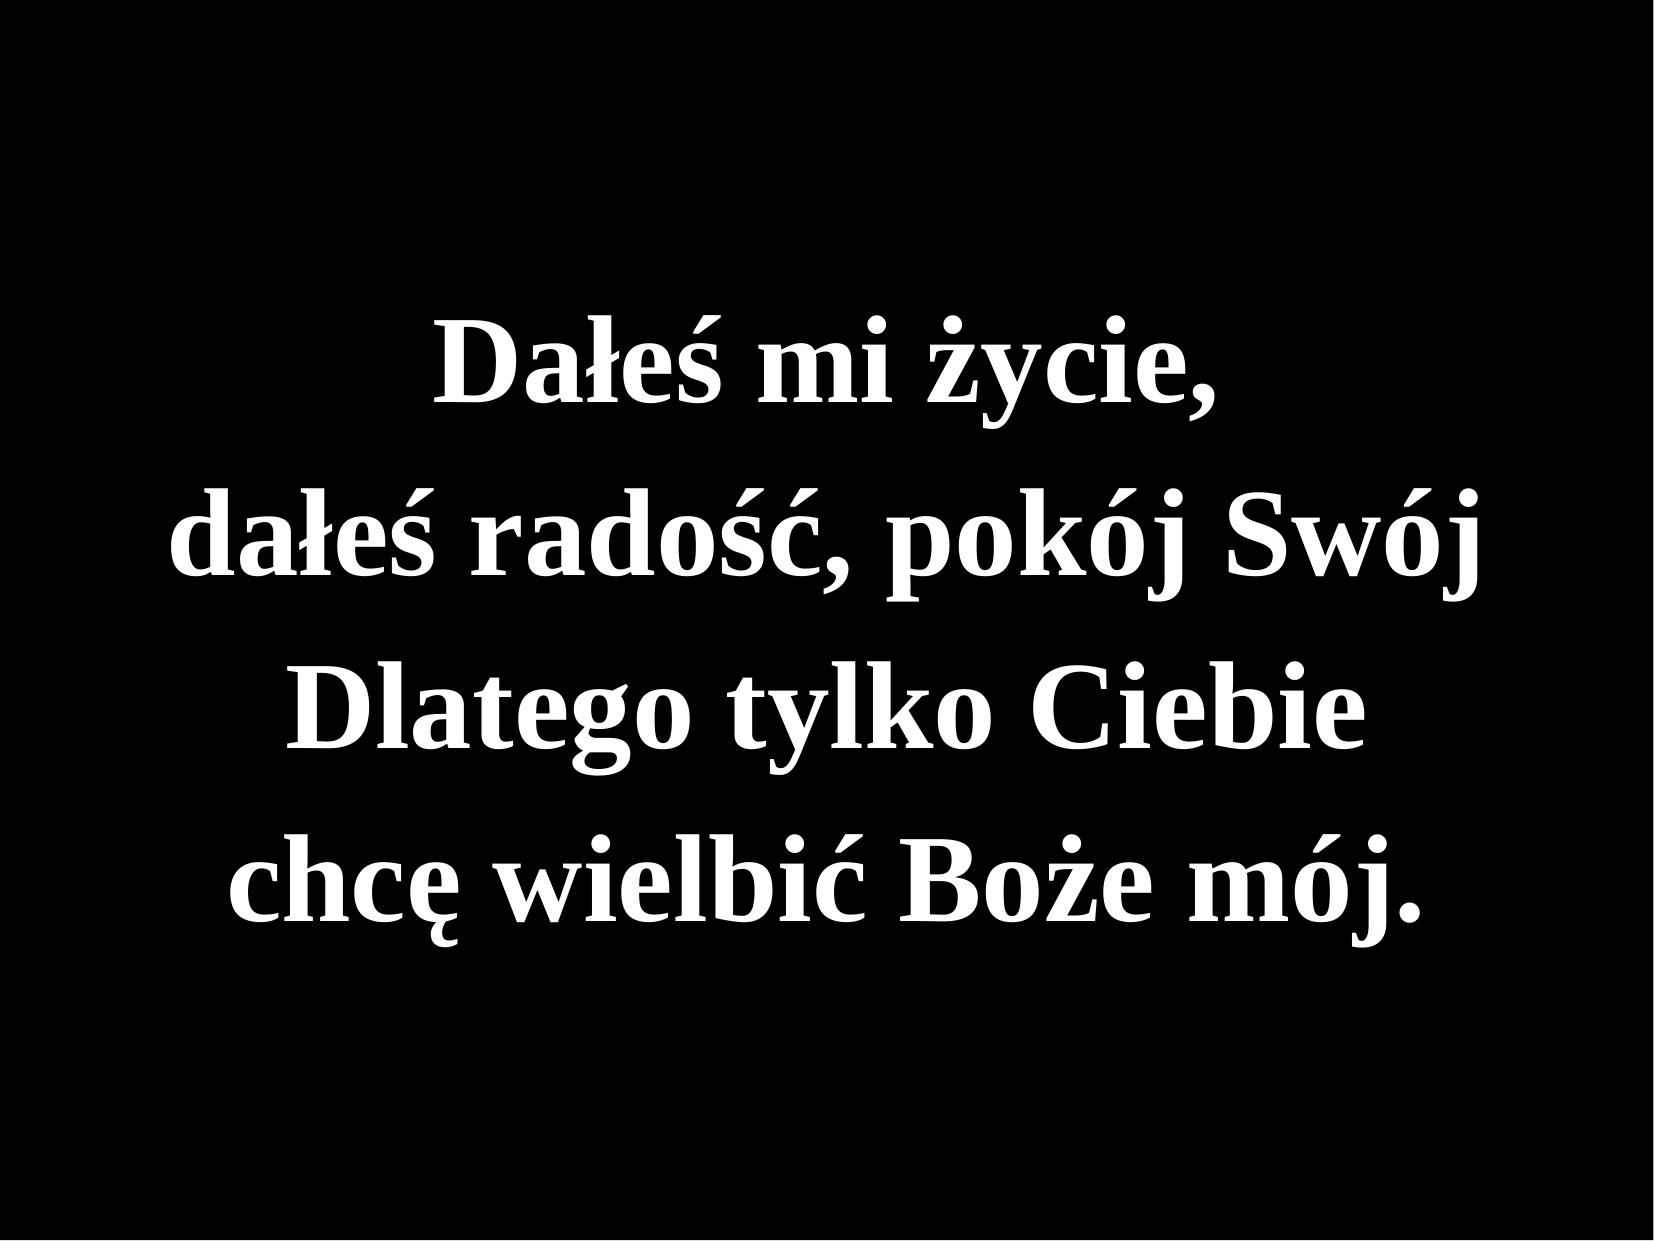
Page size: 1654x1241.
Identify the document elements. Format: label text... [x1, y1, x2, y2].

title Dałeś mi życie, ppp dałeś radość, pokój Swój ppp Dlatego tylko Ciebie ppp chcę wielbić Boże mój. [0, 0, 1654, 1241]
